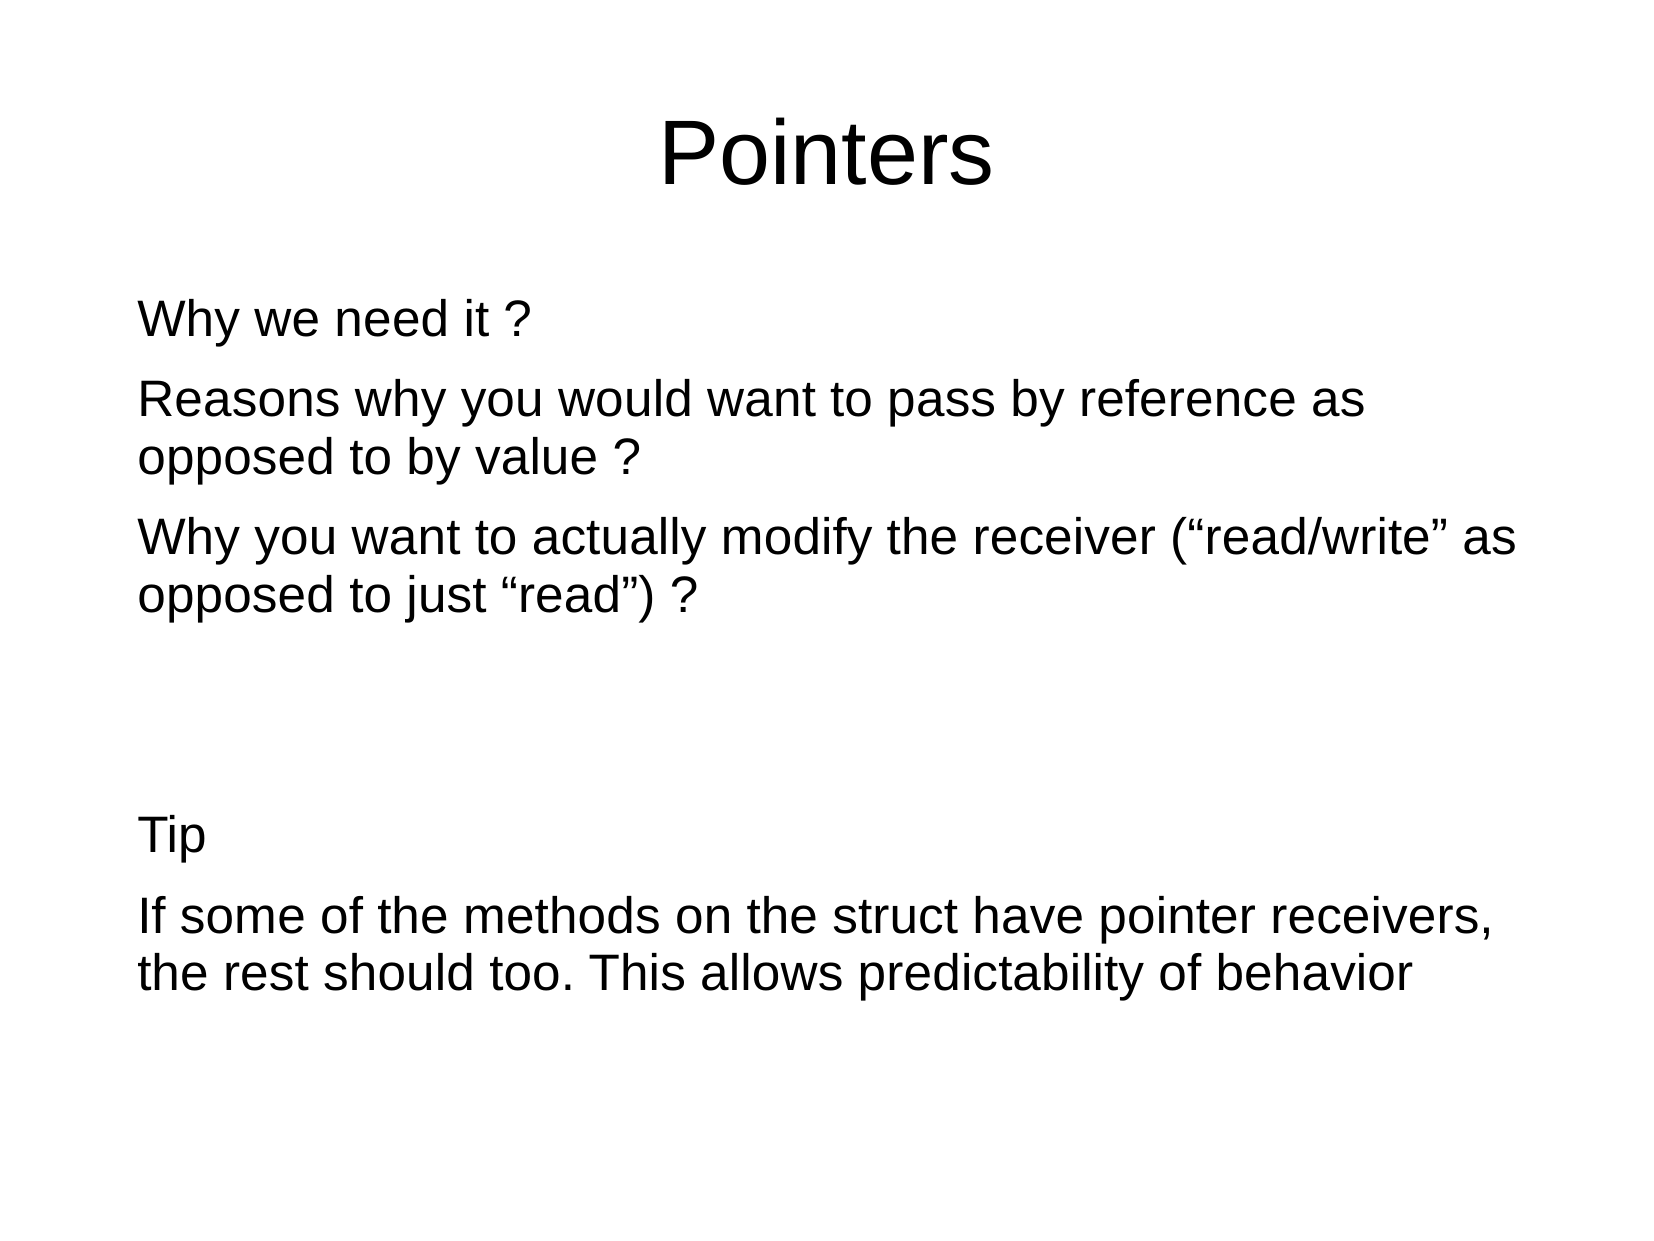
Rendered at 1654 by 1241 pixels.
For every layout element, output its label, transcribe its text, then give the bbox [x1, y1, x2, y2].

title Pointers [82, 49, 1571, 257]
list Why we need it ? Reasons why you would want to pass by reference as opposed to by value ? Why you want to actually modify the receiver (“read/write” as opposed to just “read”) ? Tip If some of the methods on the struct have pointer receivers, the rest should too. This allows predictability of behavior [82, 290, 1571, 1010]
